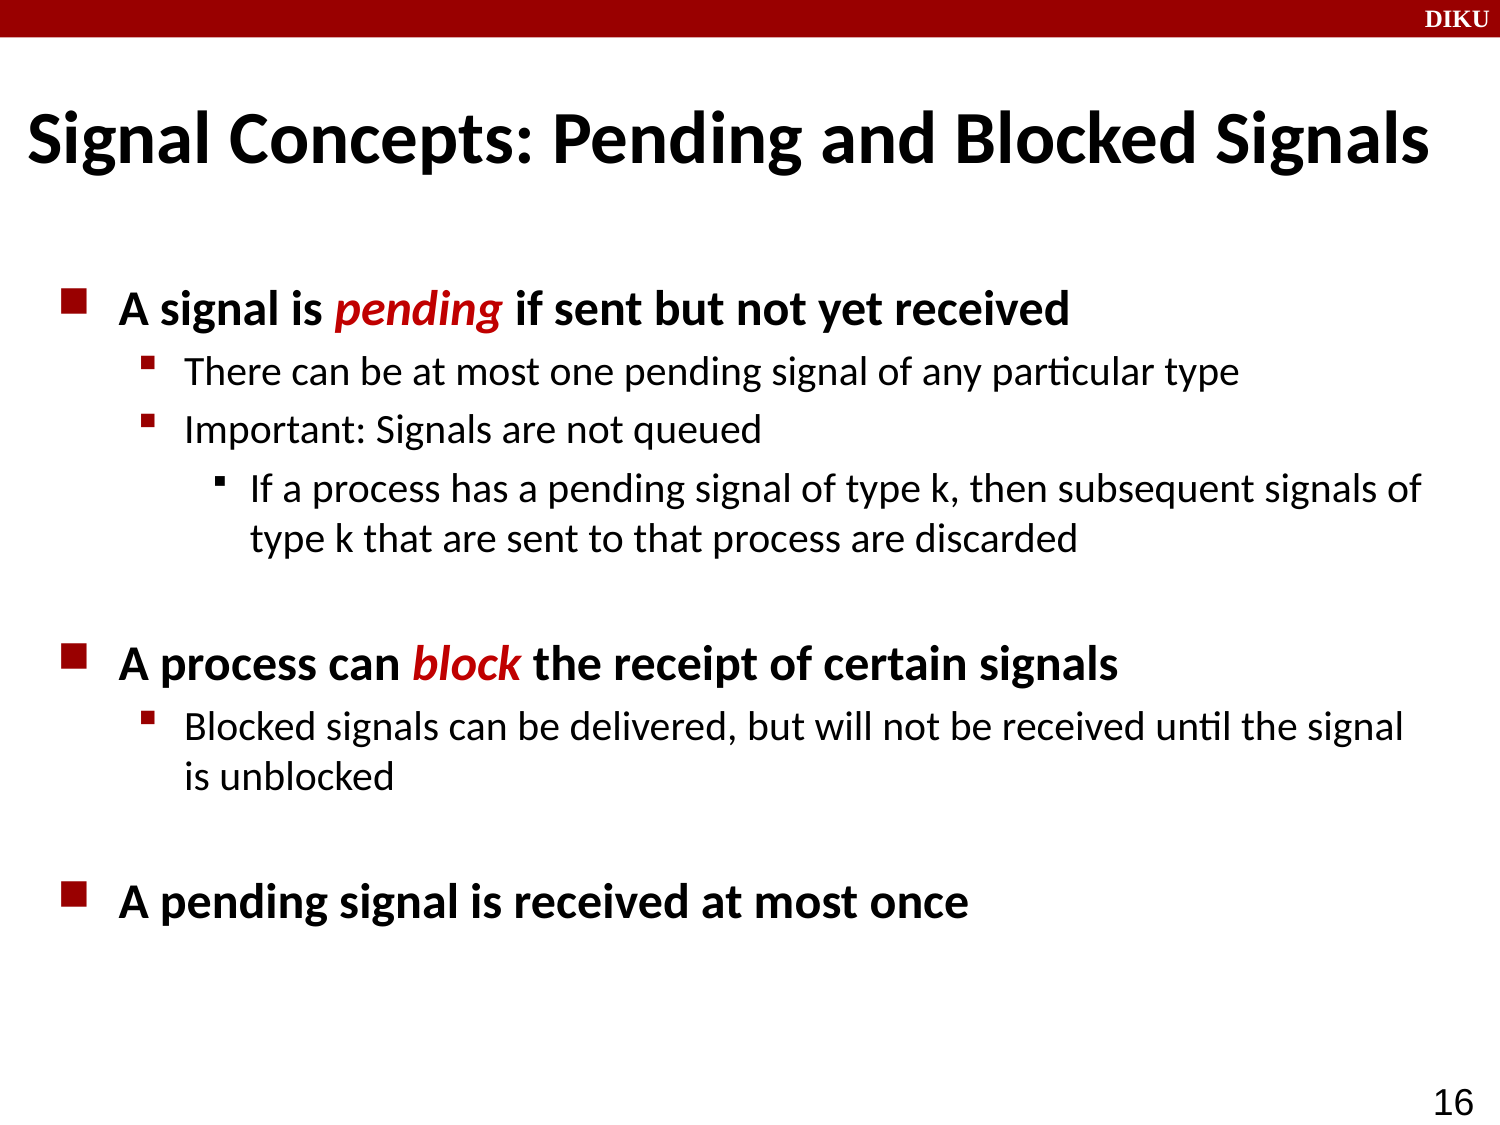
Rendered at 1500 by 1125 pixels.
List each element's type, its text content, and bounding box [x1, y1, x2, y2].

text_box Signal Concepts: Pending and Blocked Signals [12, 71, 1475, 197]
text_box A signal is pending if sent but not yet received There can be at most one pending signal of any particular type Important: Signals are not queued If a process has a pending signal of type k, then subsequent signals of type k that are sent to that process are discarded A process can block the receipt of certain signals Blocked signals can be delivered, but will not be received until the signal is unblocked A pending signal is received at most once [47, 267, 1450, 1025]
